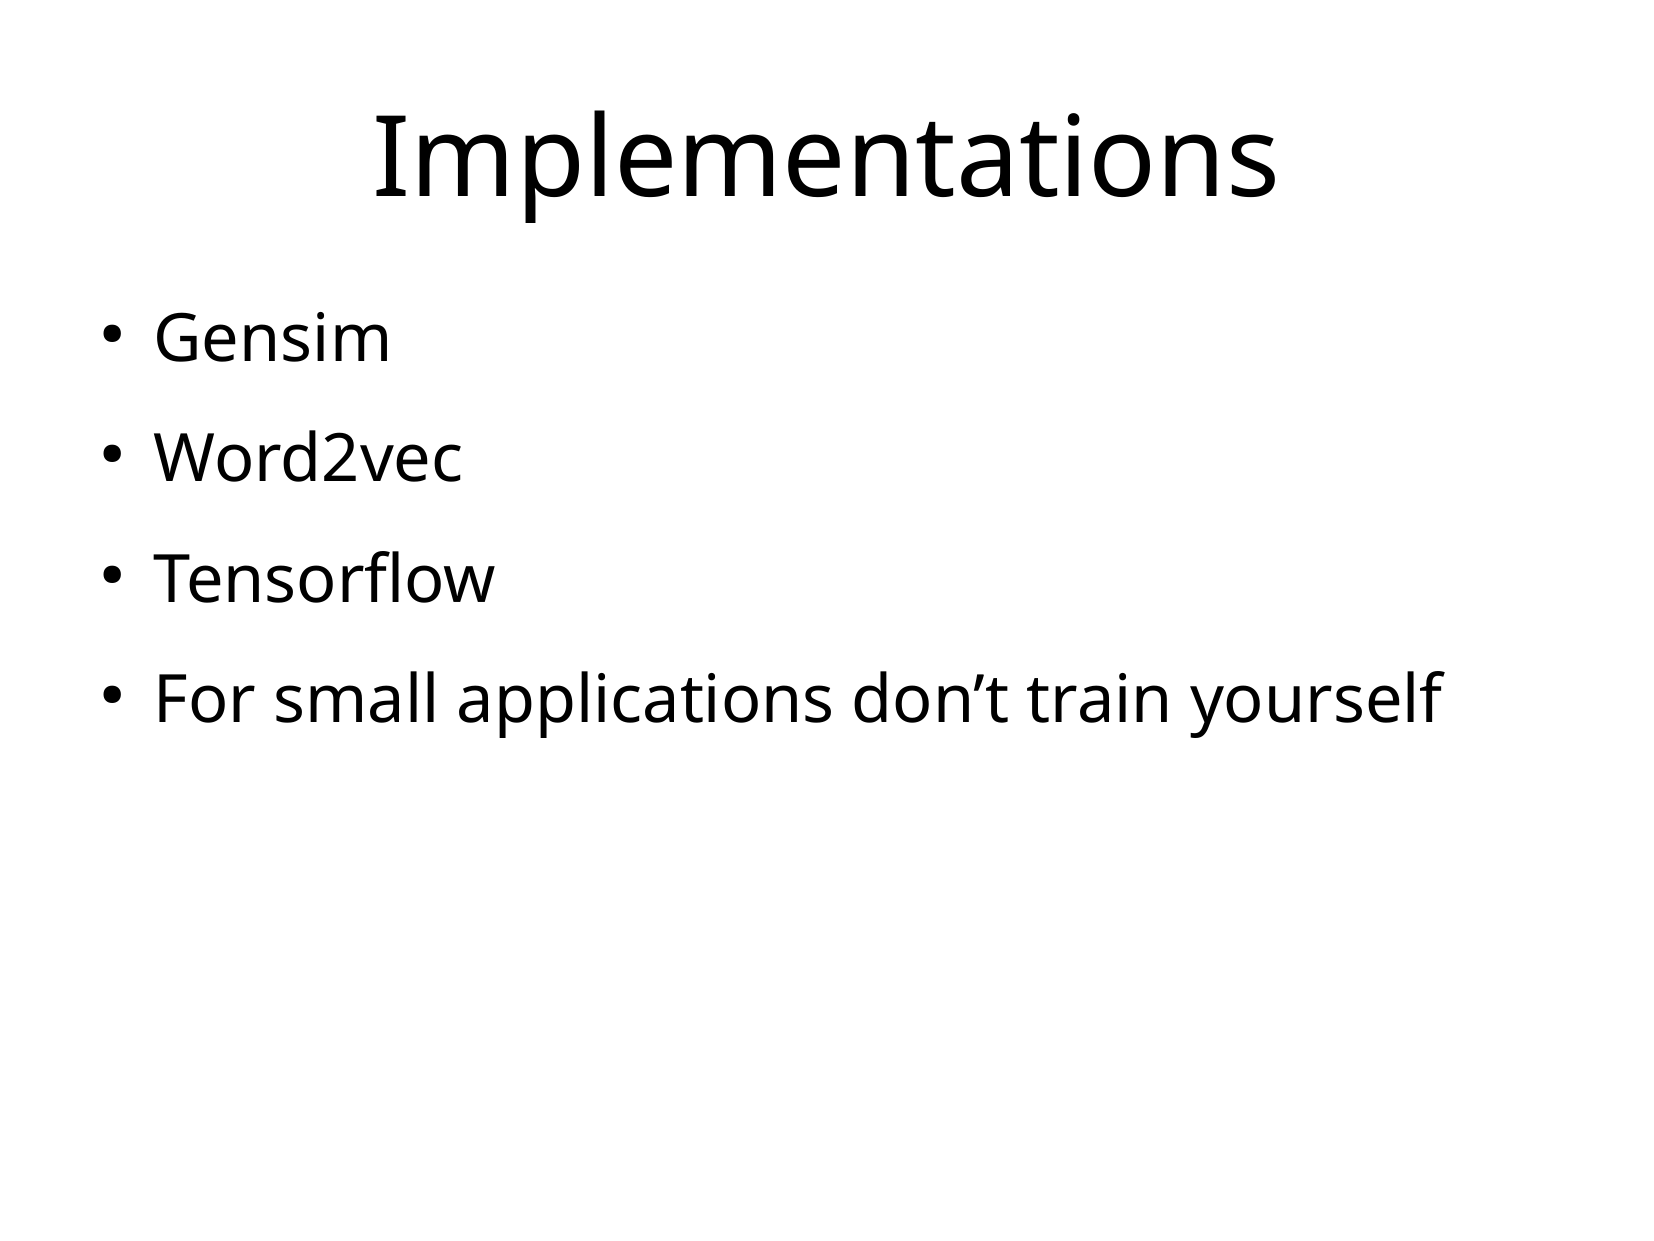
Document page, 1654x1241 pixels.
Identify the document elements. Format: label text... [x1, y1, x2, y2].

title Implementations [82, 49, 1571, 257]
list Gensim Word2vec Tensorflow For small applications don’t train yourself [82, 290, 1571, 1010]
